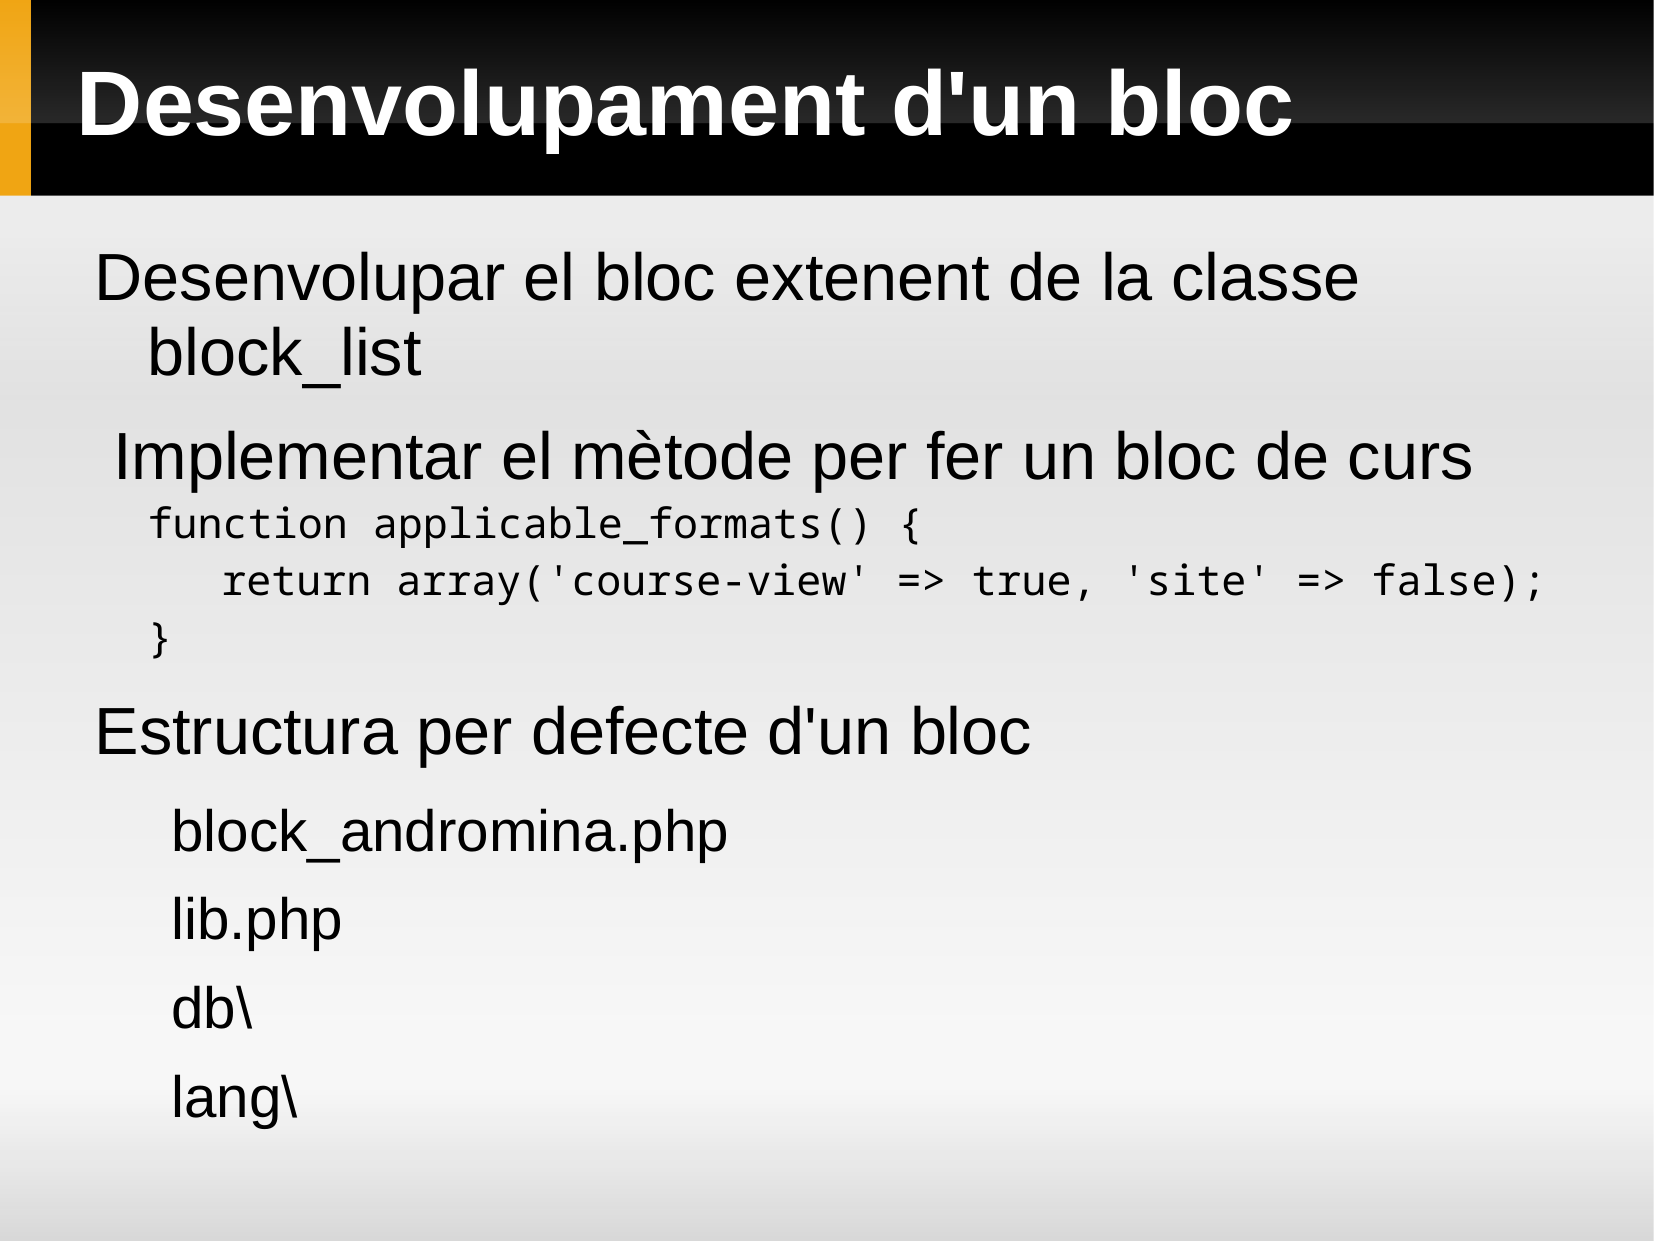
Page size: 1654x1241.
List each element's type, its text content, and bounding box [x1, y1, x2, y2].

title Desenvolupament d'un bloc [76, 0, 1565, 208]
list Desenvolupar el bloc extenent de la classe block_list Implementar el mètode per fer un bloc de curs function applicable_formats() { return array('course-view' => true, 'site' => false); } Estructura per defecte d'un bloc block_andromina.php lib.php db\ lang\ [76, 240, 1565, 1105]
picture [0, 0, 1654, 1241]
